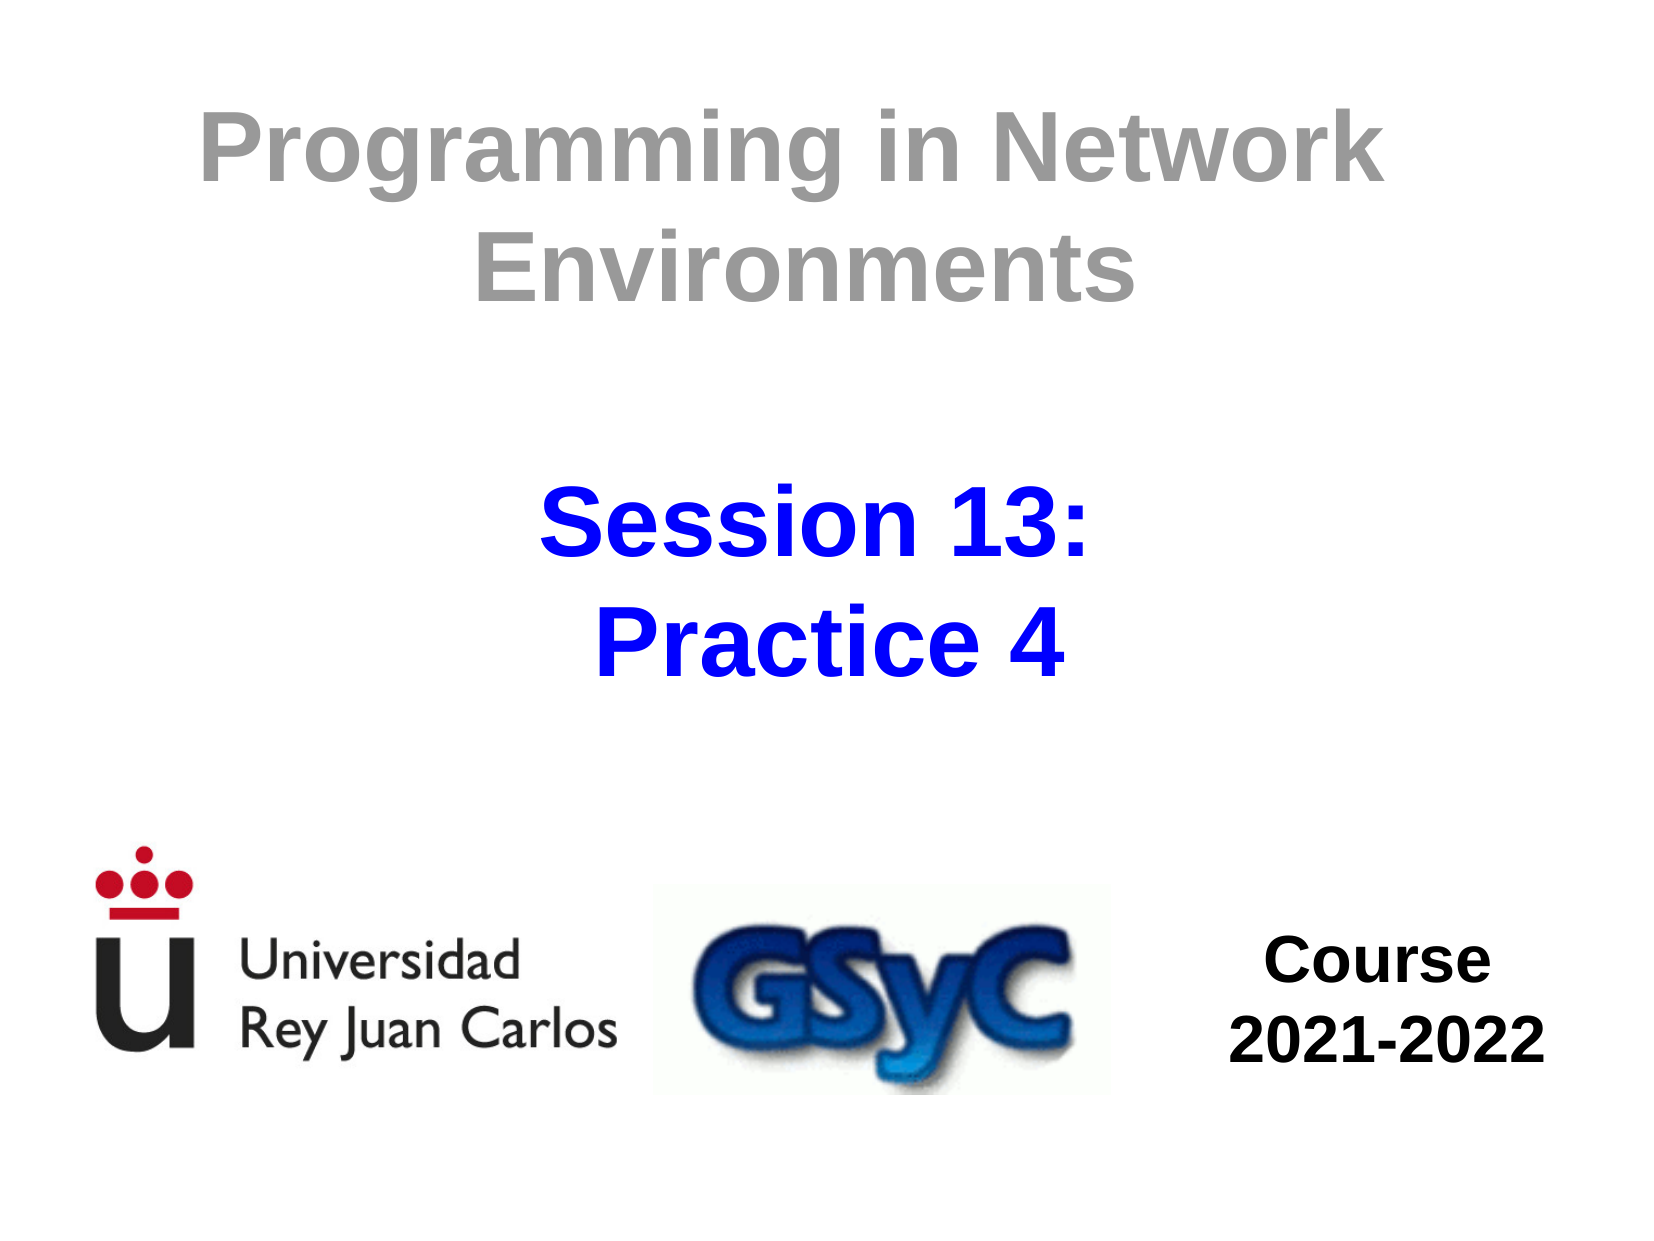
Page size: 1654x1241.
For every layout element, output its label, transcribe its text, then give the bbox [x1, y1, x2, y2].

title Programming in Network Environments [120, 75, 1491, 327]
title Course 2021-2022 [1185, 915, 1591, 1066]
picture [61, 825, 646, 1081]
title Session 13: Practice 4 [144, 450, 1516, 702]
picture [653, 885, 1111, 1096]
